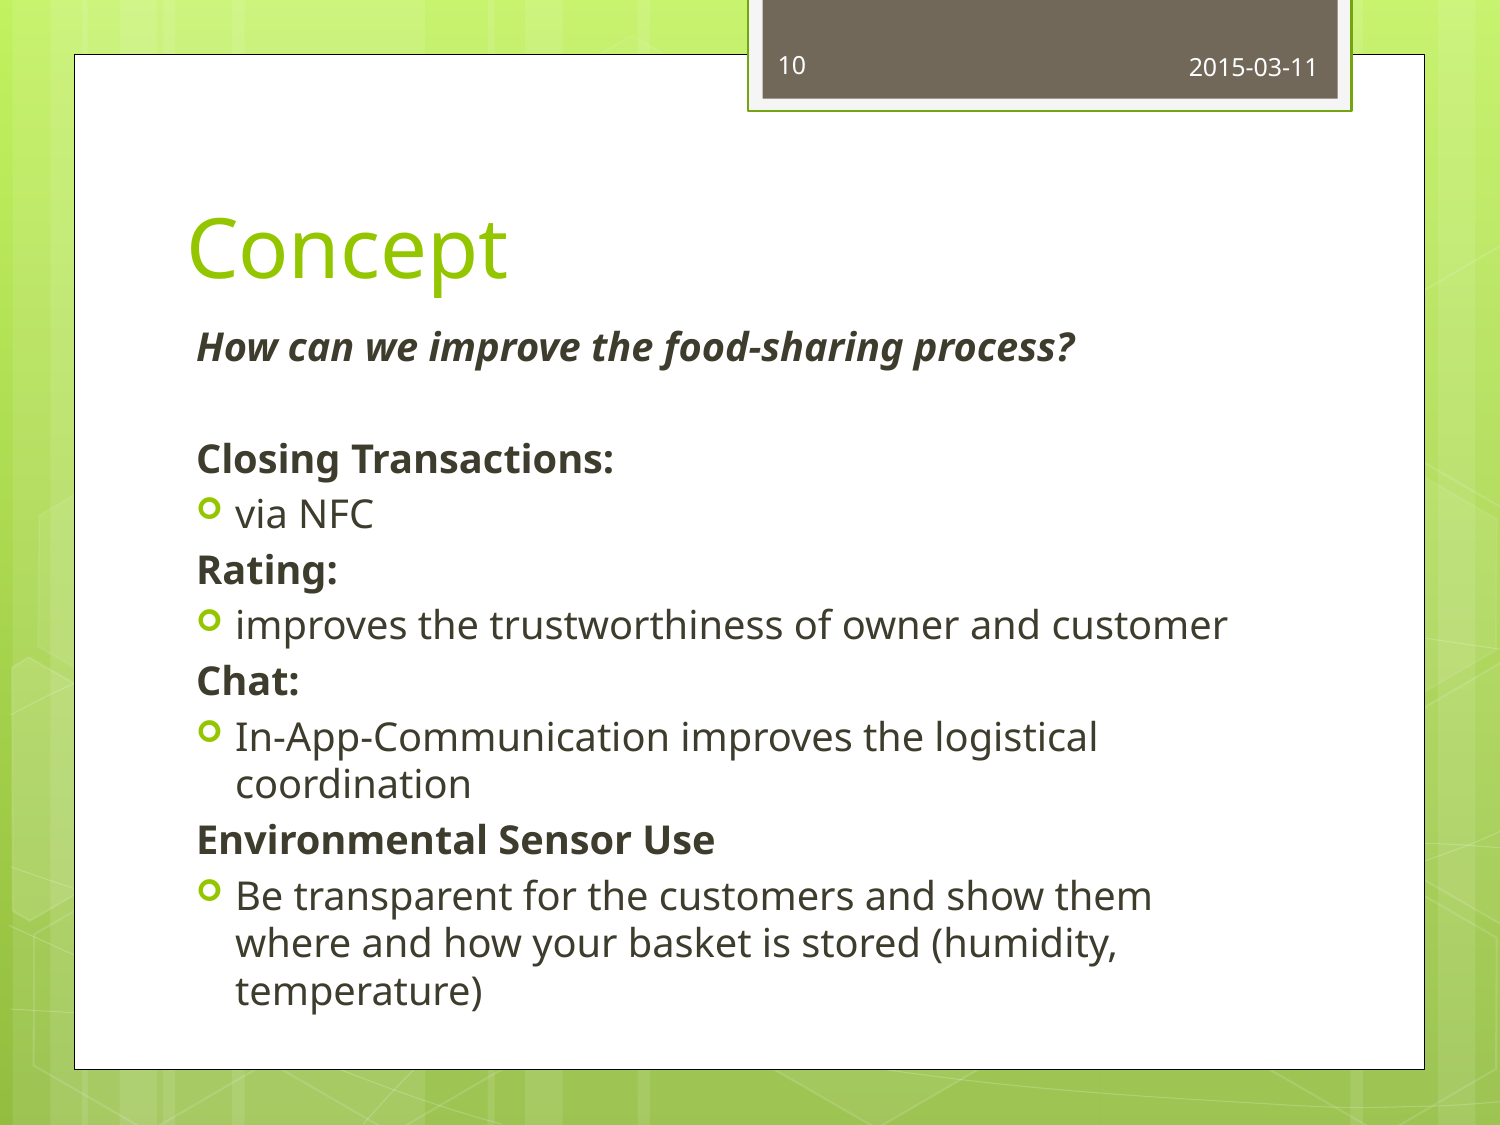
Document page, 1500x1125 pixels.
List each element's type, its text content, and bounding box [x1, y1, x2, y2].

slide_number 2015-03-11 [983, 36, 1334, 97]
slide_number <number> [762, 36, 982, 97]
title Concept [171, 168, 1324, 303]
list How can we improve the food-sharing process? Closing Transactions: via NFC Rating: improves the trustworthiness of owner and customer Chat: In-App-Communication improves the logistical coordination Environmental Sensor Use Be transparent for the customers and show them where and how your basket is stored (humidity, temperature) [171, 314, 1283, 1035]
